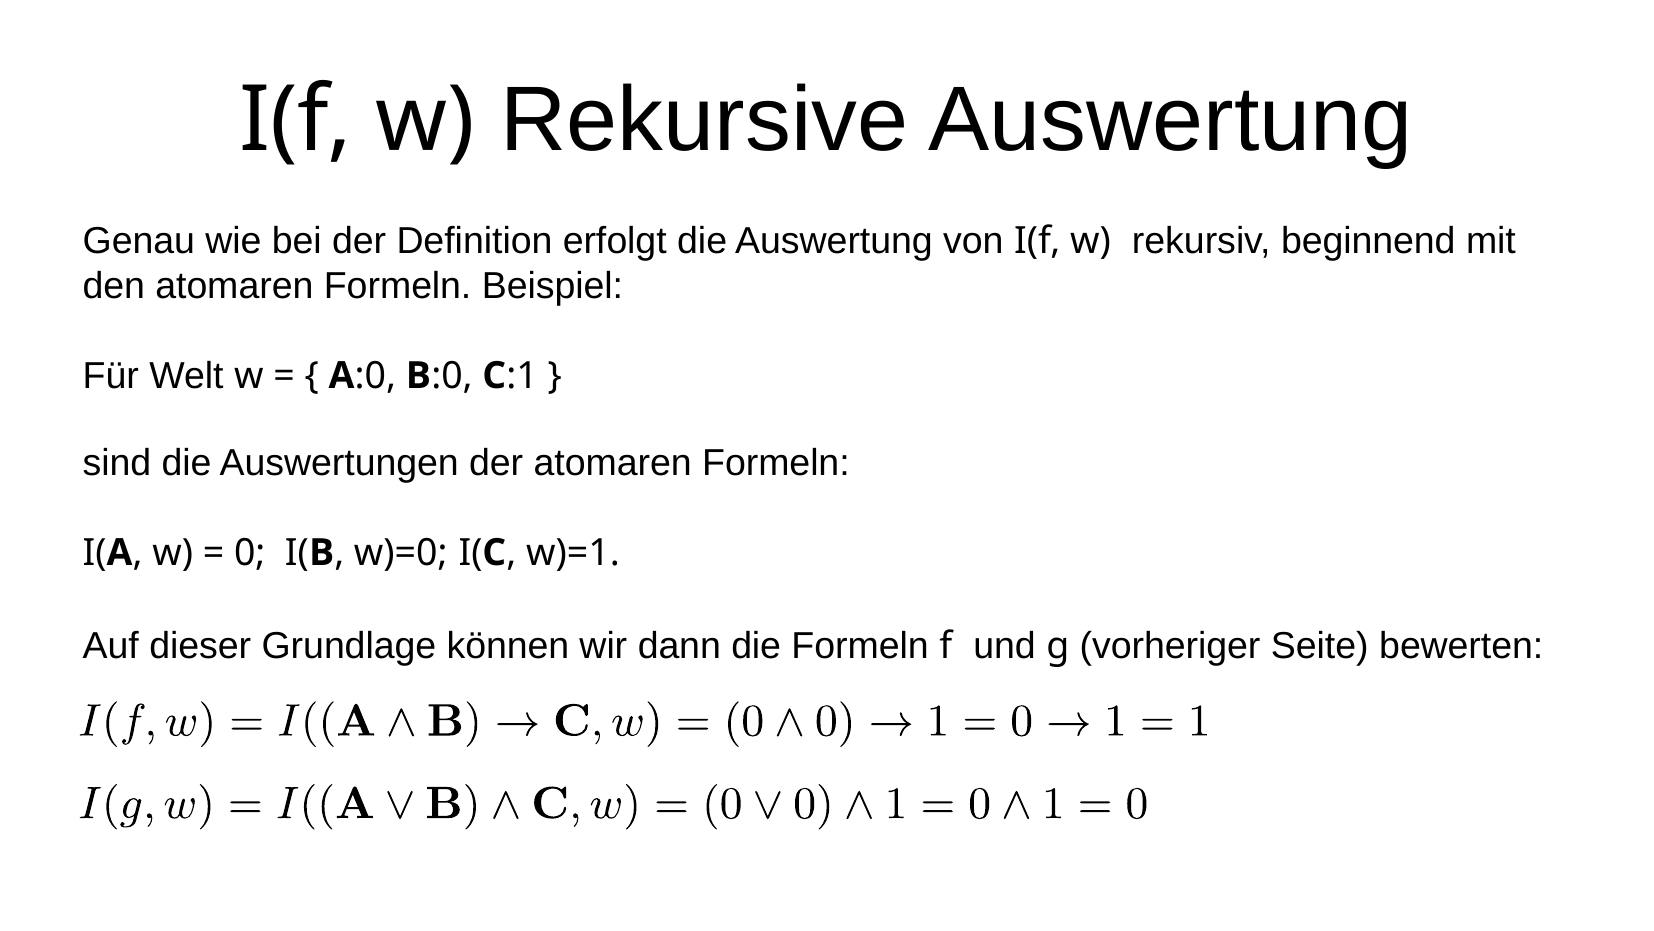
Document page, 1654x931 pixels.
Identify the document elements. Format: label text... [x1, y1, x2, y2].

subtitle Genau wie bei der Definition erfolgt die Auswertung von I(f, w) rekursiv, beginnend mit den atomaren Formeln. Beispiel: Für Welt w = { A:0, B:0, C:1 } sind die Auswertungen der atomaren Formeln: I(A, w) = 0; I(B, w)=0; I(C, w)=1. Auf dieser Grundlage können wir dann die Formeln f und g (vorheriger Seite) bewerten: [82, 228, 1571, 931]
title I(f, w) Rekursive Auswertung [82, 37, 1571, 193]
text_box [79, 784, 1147, 830]
text_box [79, 701, 1207, 747]
